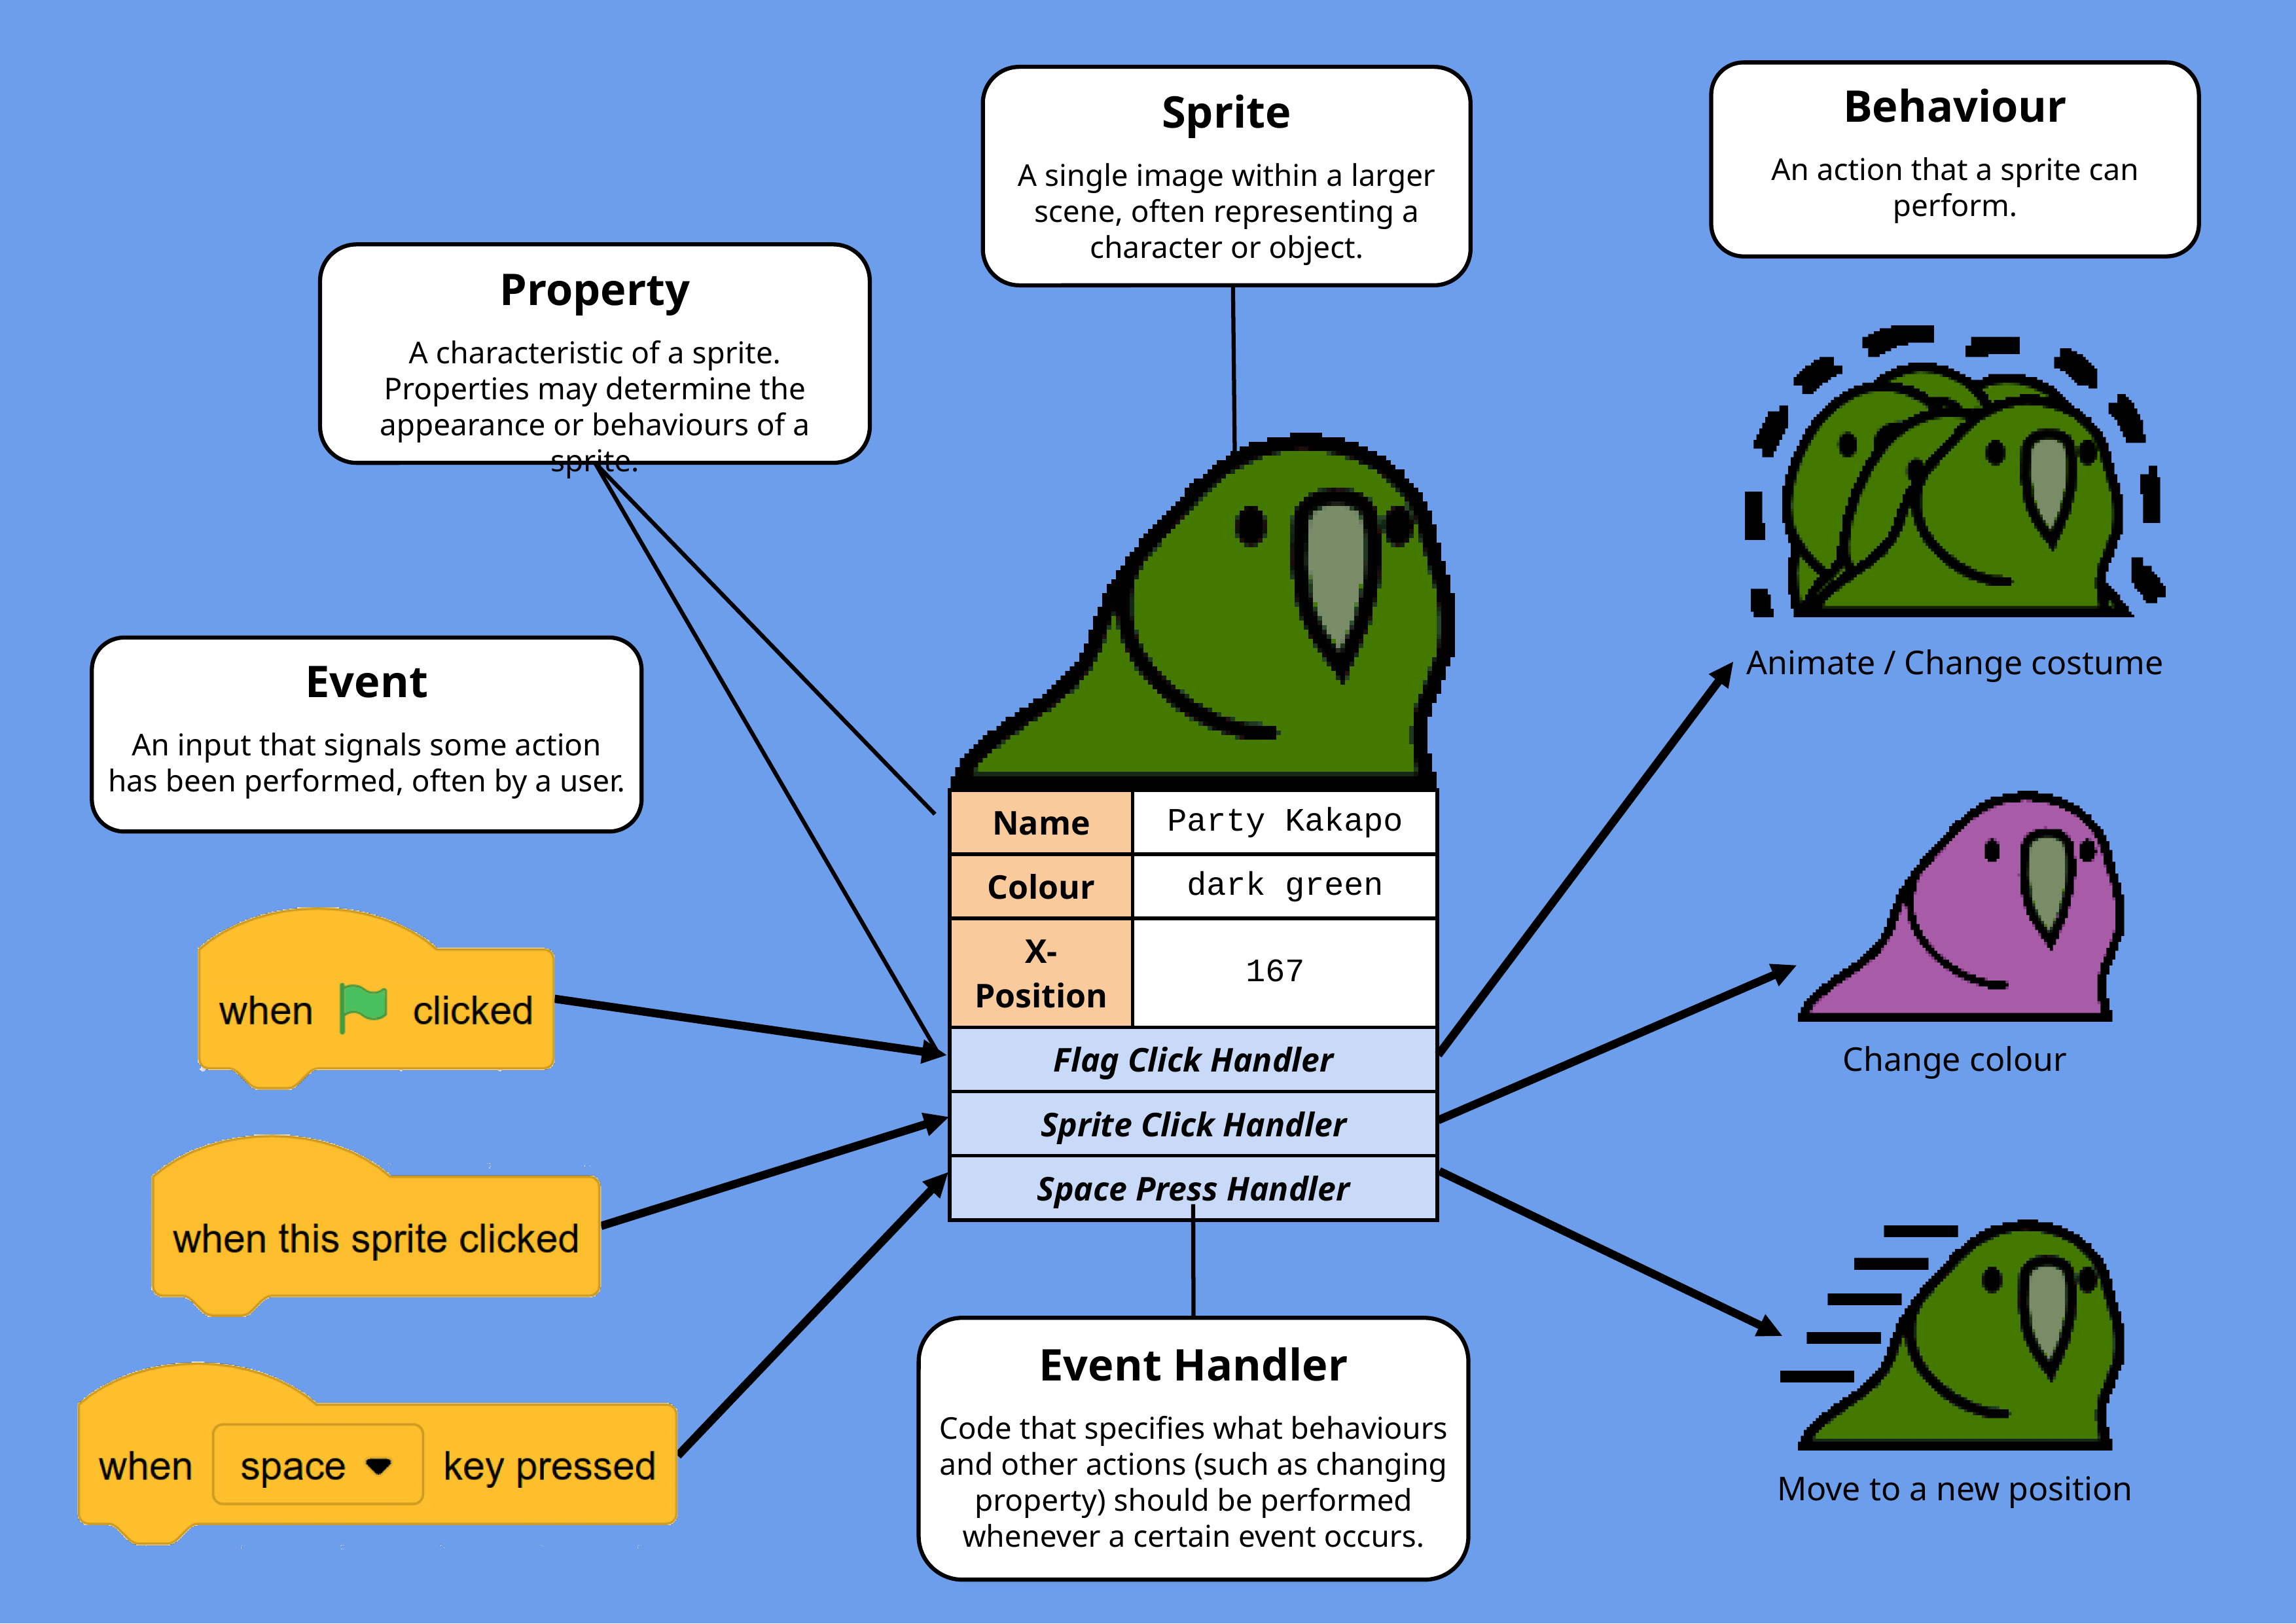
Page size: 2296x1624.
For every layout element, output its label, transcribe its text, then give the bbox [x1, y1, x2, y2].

picture [1765, 1088, 2145, 1451]
table_cell dark green [1134, 856, 1435, 916]
table_cell Sprite Click Handler [952, 1093, 1435, 1154]
table_header Party Kakapo [1134, 792, 1435, 852]
table_cell 167 [1134, 920, 1435, 1026]
table_cell Space Press Handler [952, 1157, 1435, 1218]
picture [77, 1362, 678, 1549]
table_cell Colour [952, 856, 1131, 916]
text_box Animate / Change costume [1733, 632, 2178, 691]
picture [1765, 691, 2145, 1022]
text_box Behaviour An action that a sprite can perform. [1711, 62, 2199, 257]
text_box Property A characteristic of a sprite. Properties may determine the appearance or behaviours of a sprite. [320, 244, 870, 463]
text_box Event An input that signals some action has been performed, often by a user. [92, 637, 642, 832]
table_cell X-Position [952, 920, 1131, 1026]
picture [900, 782, 908, 790]
picture [900, 203, 1487, 790]
picture [198, 907, 555, 1090]
table_header Flag Click Handler [952, 1029, 1435, 1090]
table_header Name [952, 792, 1131, 852]
text_box Event Handler Code that specifies what behaviours and other actions (such as changing property) should be performed whenever a certain event occurs. [918, 1318, 1469, 1580]
picture [1745, 325, 2166, 617]
text_box Change colour [1733, 1028, 2178, 1088]
text_box Move to a new position [1733, 1458, 2178, 1517]
picture [151, 1134, 601, 1317]
text_box Sprite A single image within a larger scene, often representing a character or object. [982, 67, 1471, 203]
